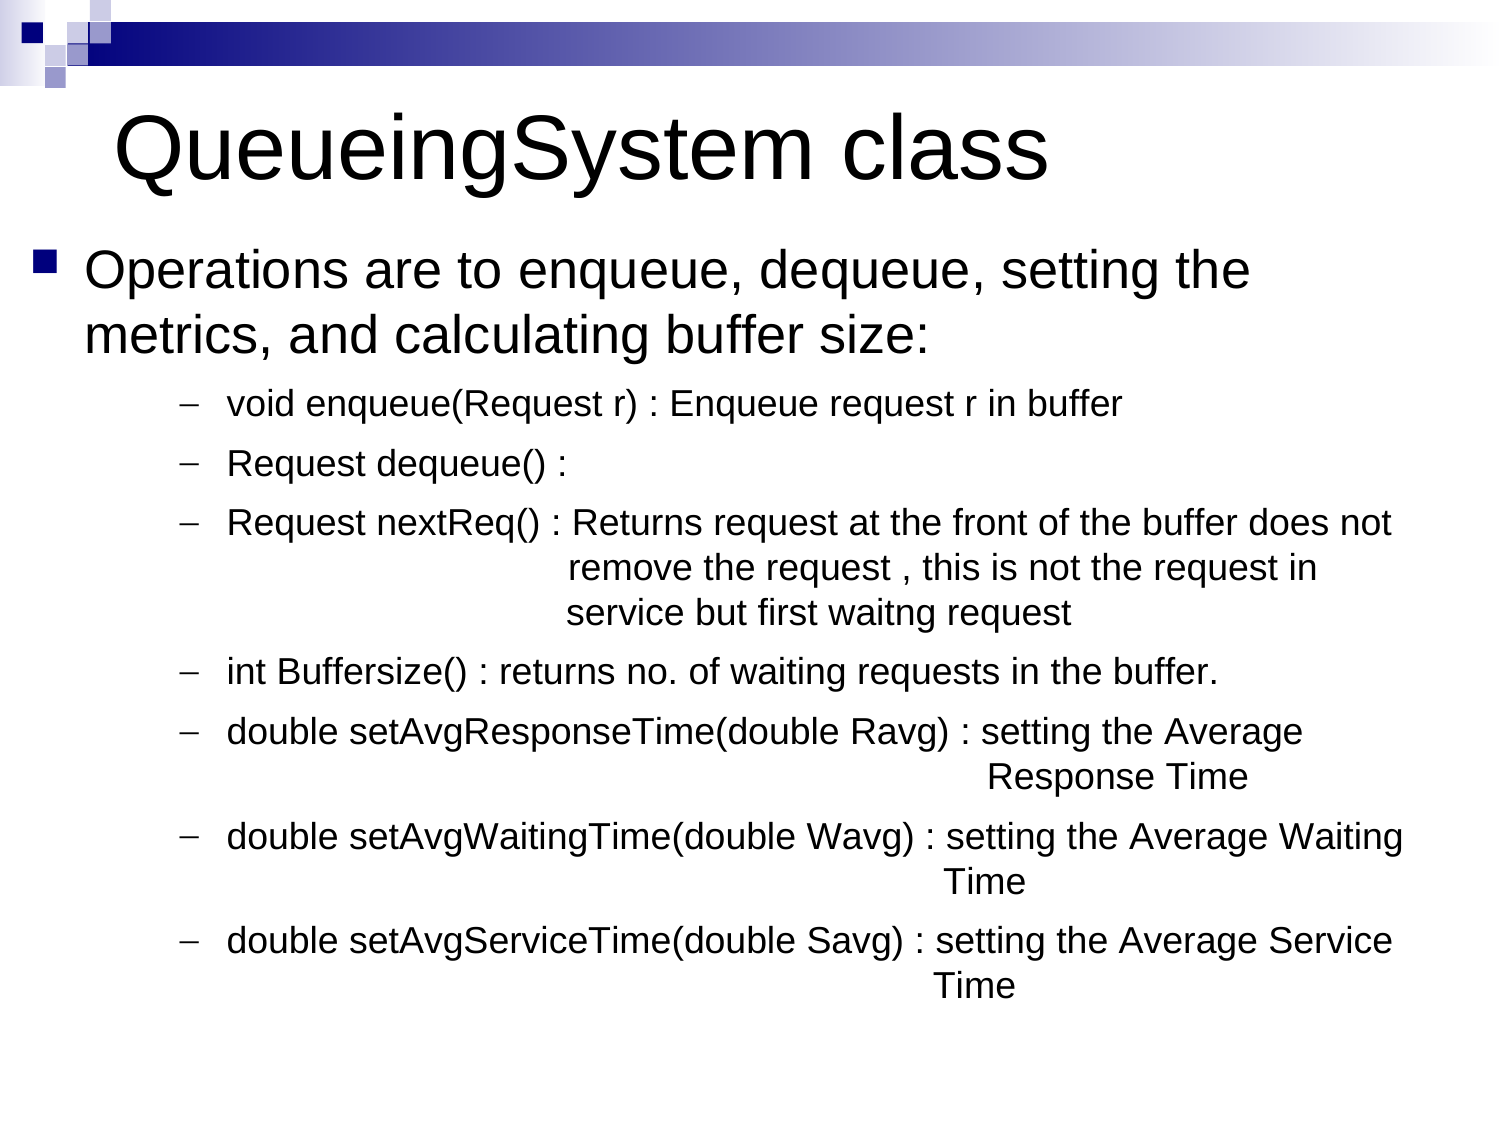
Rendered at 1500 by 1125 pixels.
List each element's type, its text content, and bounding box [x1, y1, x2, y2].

title QueueingSystem class [98, 29, 1449, 256]
list Operations are to enqueue, dequeue, setting the metrics, and calculating buffer size: void enqueue(Request r) : Enqueue request r in buffer Request dequeue() : Request nextReq() : Returns request at the front of the buffer does not remove the request , this is not the request in service but first waitng request int Buffersize() : returns no. of waiting requests in the buffer. double setAvgResponseTime(double Ravg) : setting the Average Response Time double setAvgWaitingTime(double Wavg) : setting the Average Waiting Time double setAvgServiceTime(double Savg) : setting the Average Service Time [15, 164, 1426, 1125]
